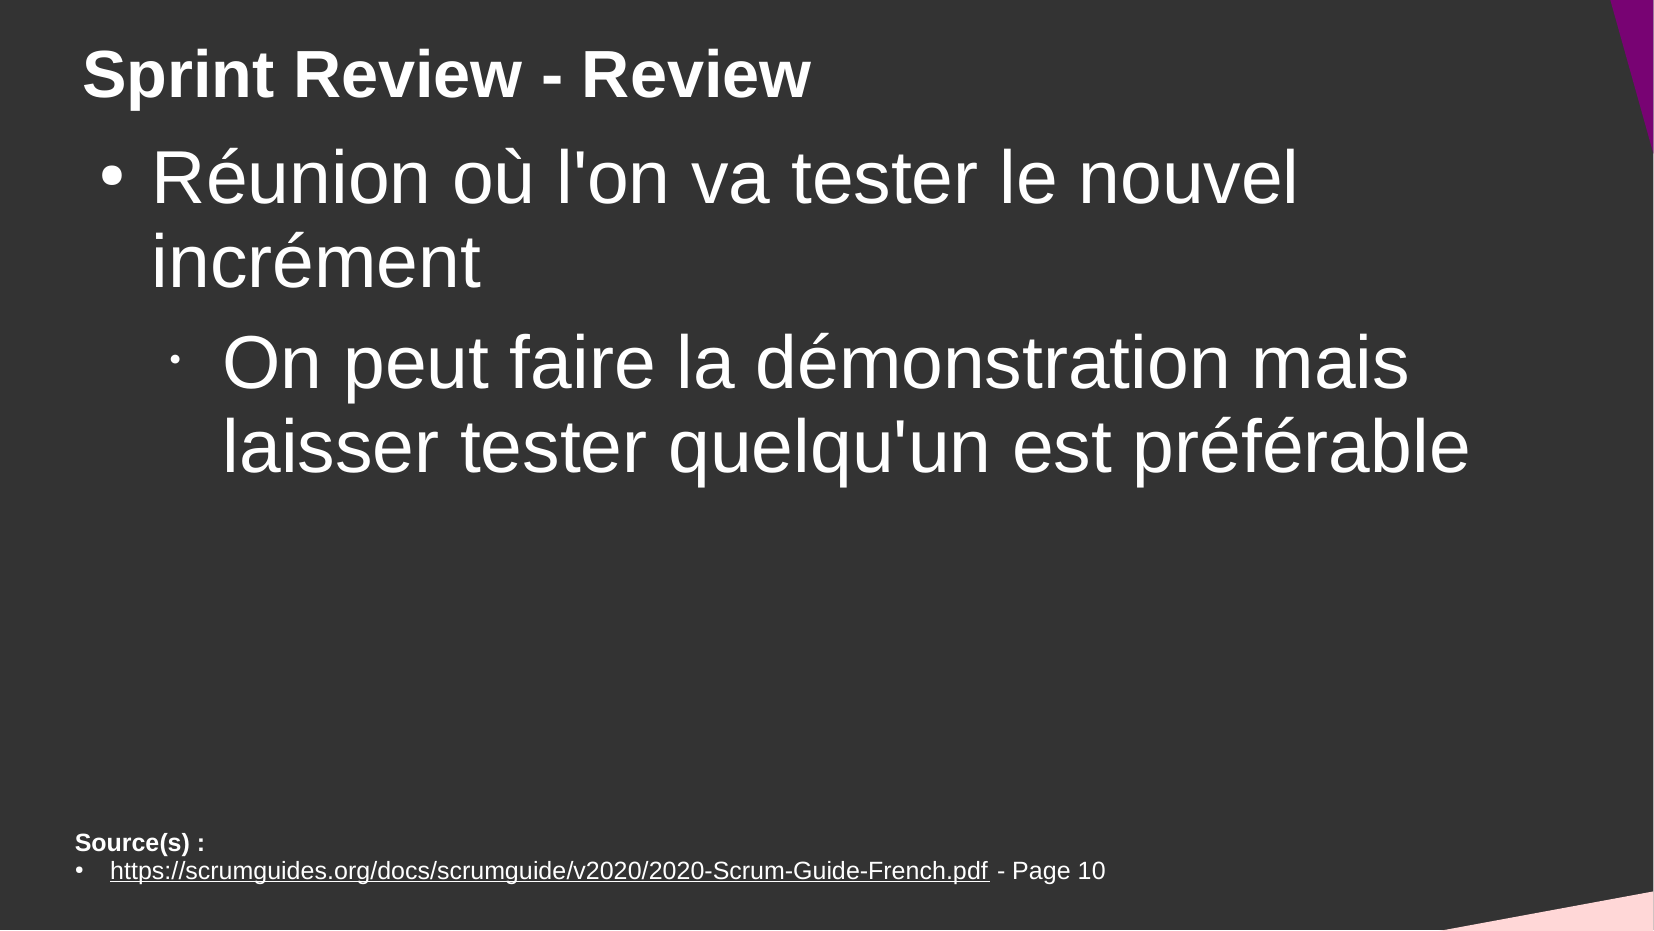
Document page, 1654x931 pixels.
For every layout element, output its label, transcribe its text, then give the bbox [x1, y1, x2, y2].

text_box [1610, 0, 1654, 156]
list Réunion où l'on va tester le nouvel incrément On peut faire la démonstration mais laisser tester quelqu'un est préférable [80, 135, 1620, 697]
title Sprint Review - Review [82, 37, 1571, 122]
text_box [1438, 891, 1654, 931]
text_box Source(s) : https://scrumguides.org/docs/scrumguide/v2020/2020-Scrum-Guide-French.pdf - Page 10 [60, 821, 1546, 921]
